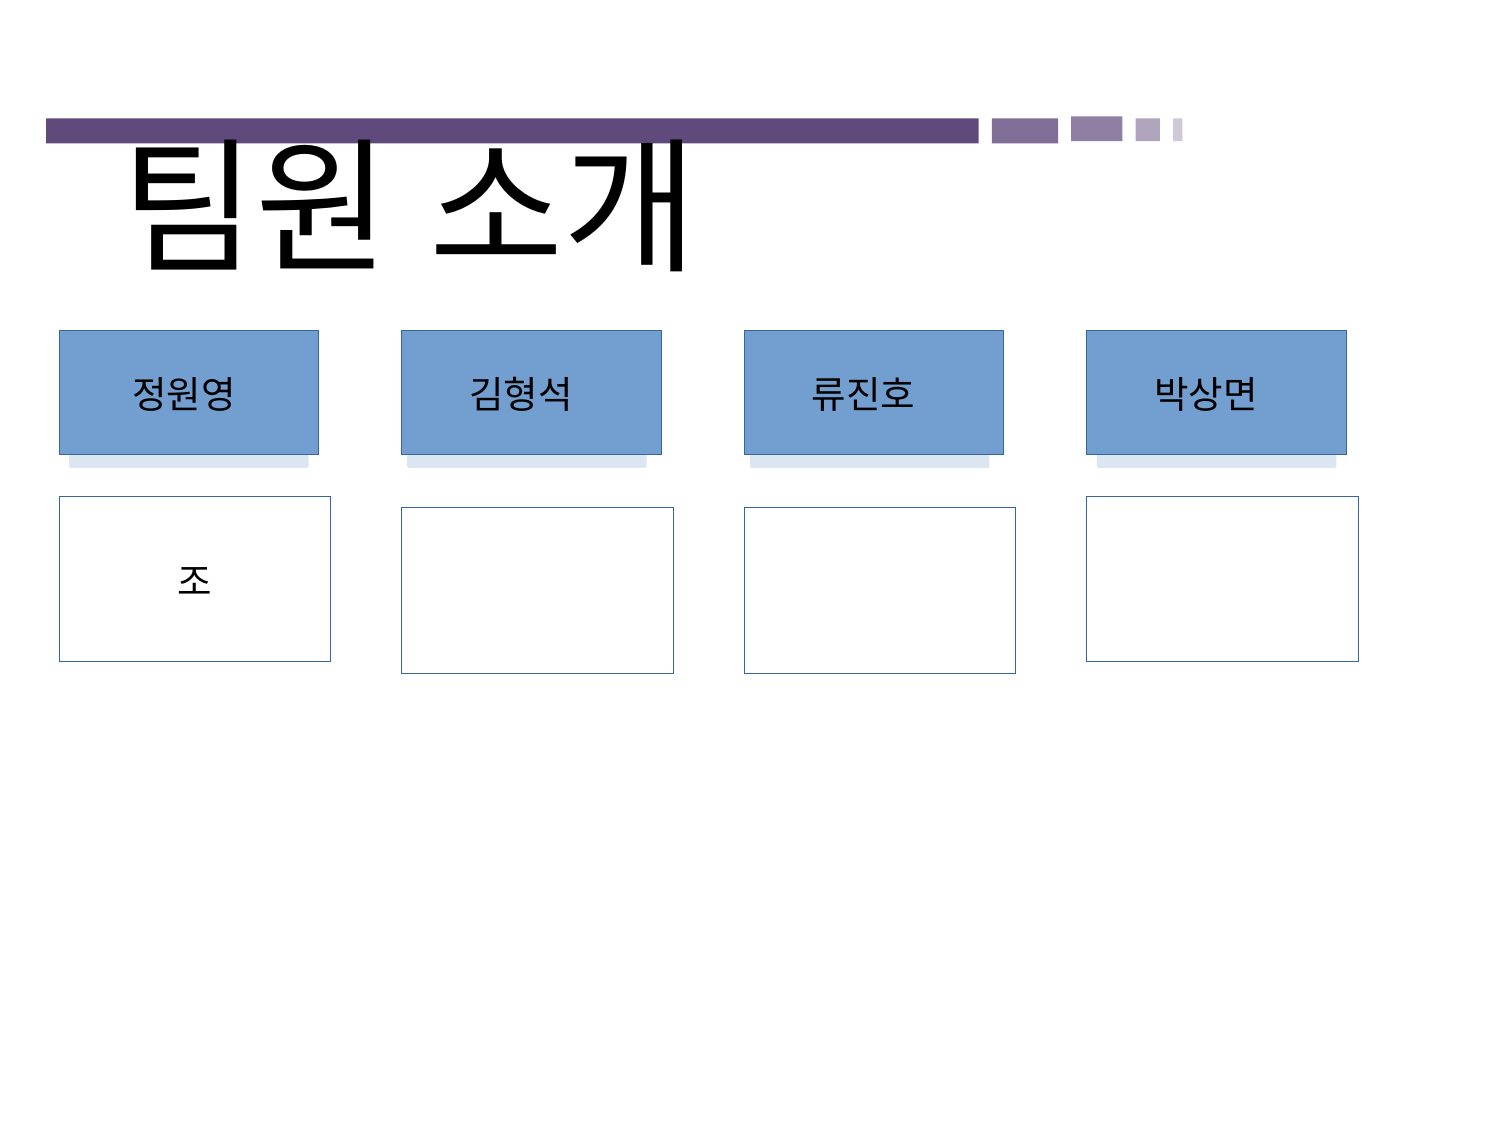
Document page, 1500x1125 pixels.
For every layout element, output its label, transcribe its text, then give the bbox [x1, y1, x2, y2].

text_box [1086, 496, 1359, 662]
text_box [69, 455, 309, 468]
text_box [401, 507, 674, 674]
text_box [46, 118, 106, 144]
text_box [832, 118, 979, 144]
text_box [1071, 116, 1123, 142]
text_box 정원영 [59, 330, 319, 455]
text_box [1096, 455, 1337, 468]
text_box 조 [59, 496, 331, 662]
text_box [1135, 118, 1160, 142]
text_box [750, 455, 990, 469]
text_box [1173, 118, 1183, 142]
text_box 팀원 소개 [106, 106, 832, 297]
text_box 박상면 [1086, 330, 1347, 455]
text_box [407, 455, 647, 468]
text_box 김형석 [401, 330, 662, 455]
text_box 류진호 [744, 330, 1004, 455]
text_box [744, 507, 1016, 674]
text_box [991, 118, 1059, 144]
